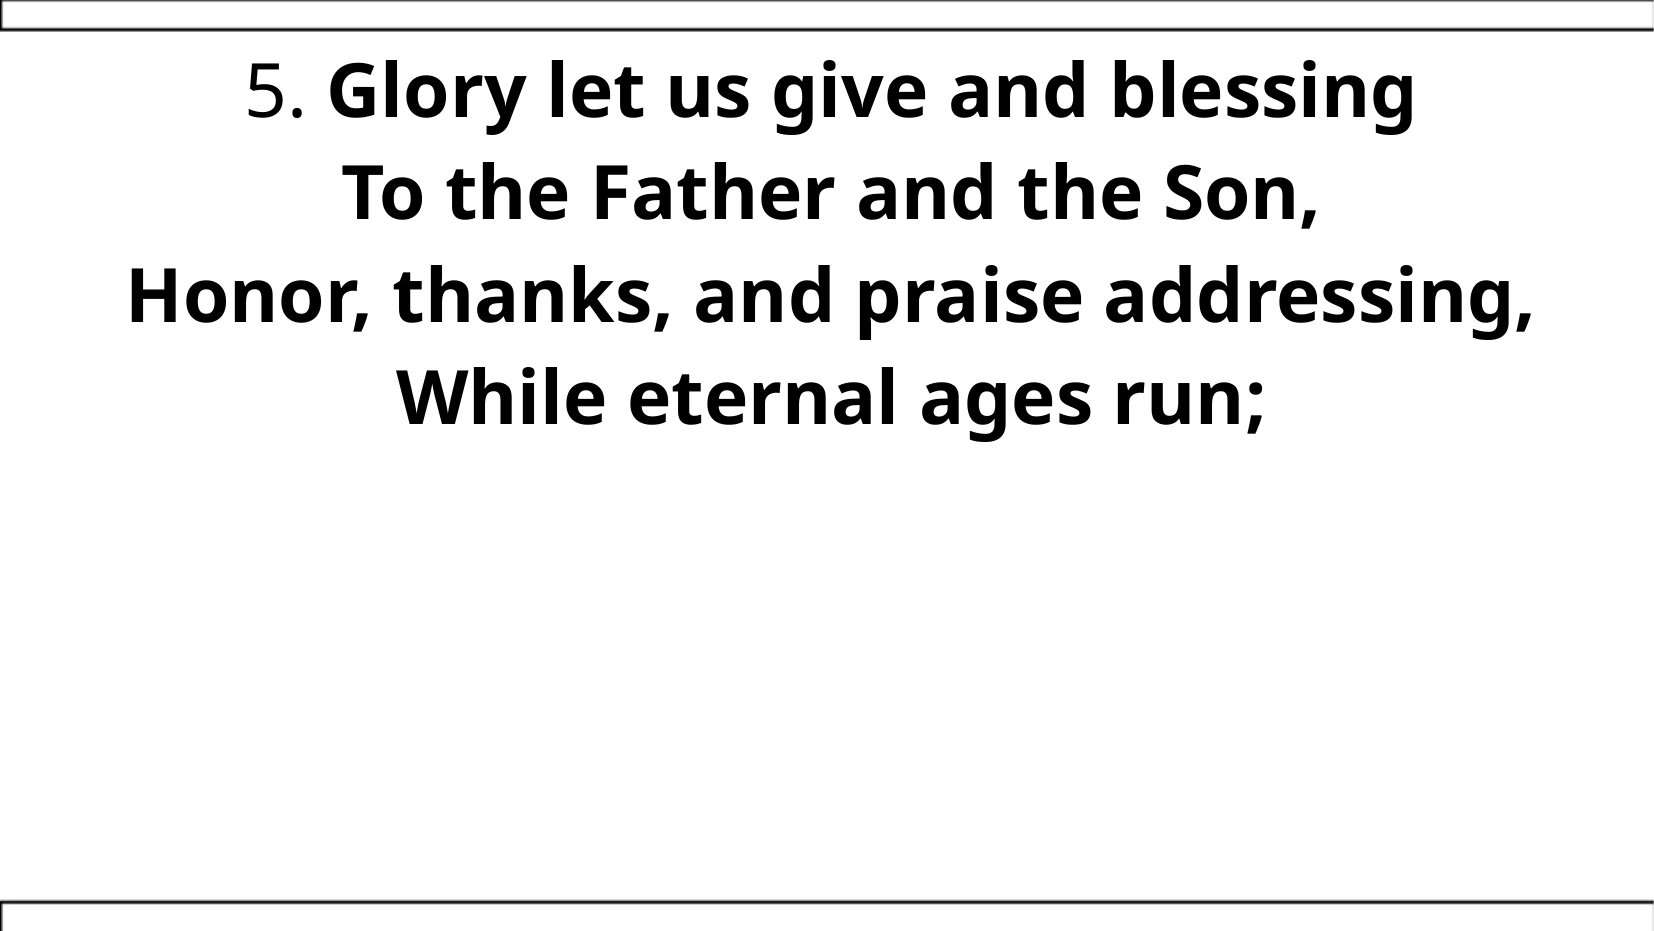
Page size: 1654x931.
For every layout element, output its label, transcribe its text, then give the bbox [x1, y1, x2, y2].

picture [0, 0, 1654, 931]
text_box 5. Glory let us give and blessing To the Father and the Son, Honor, thanks, and praise addressing, While eternal ages run; [96, 30, 1567, 466]
